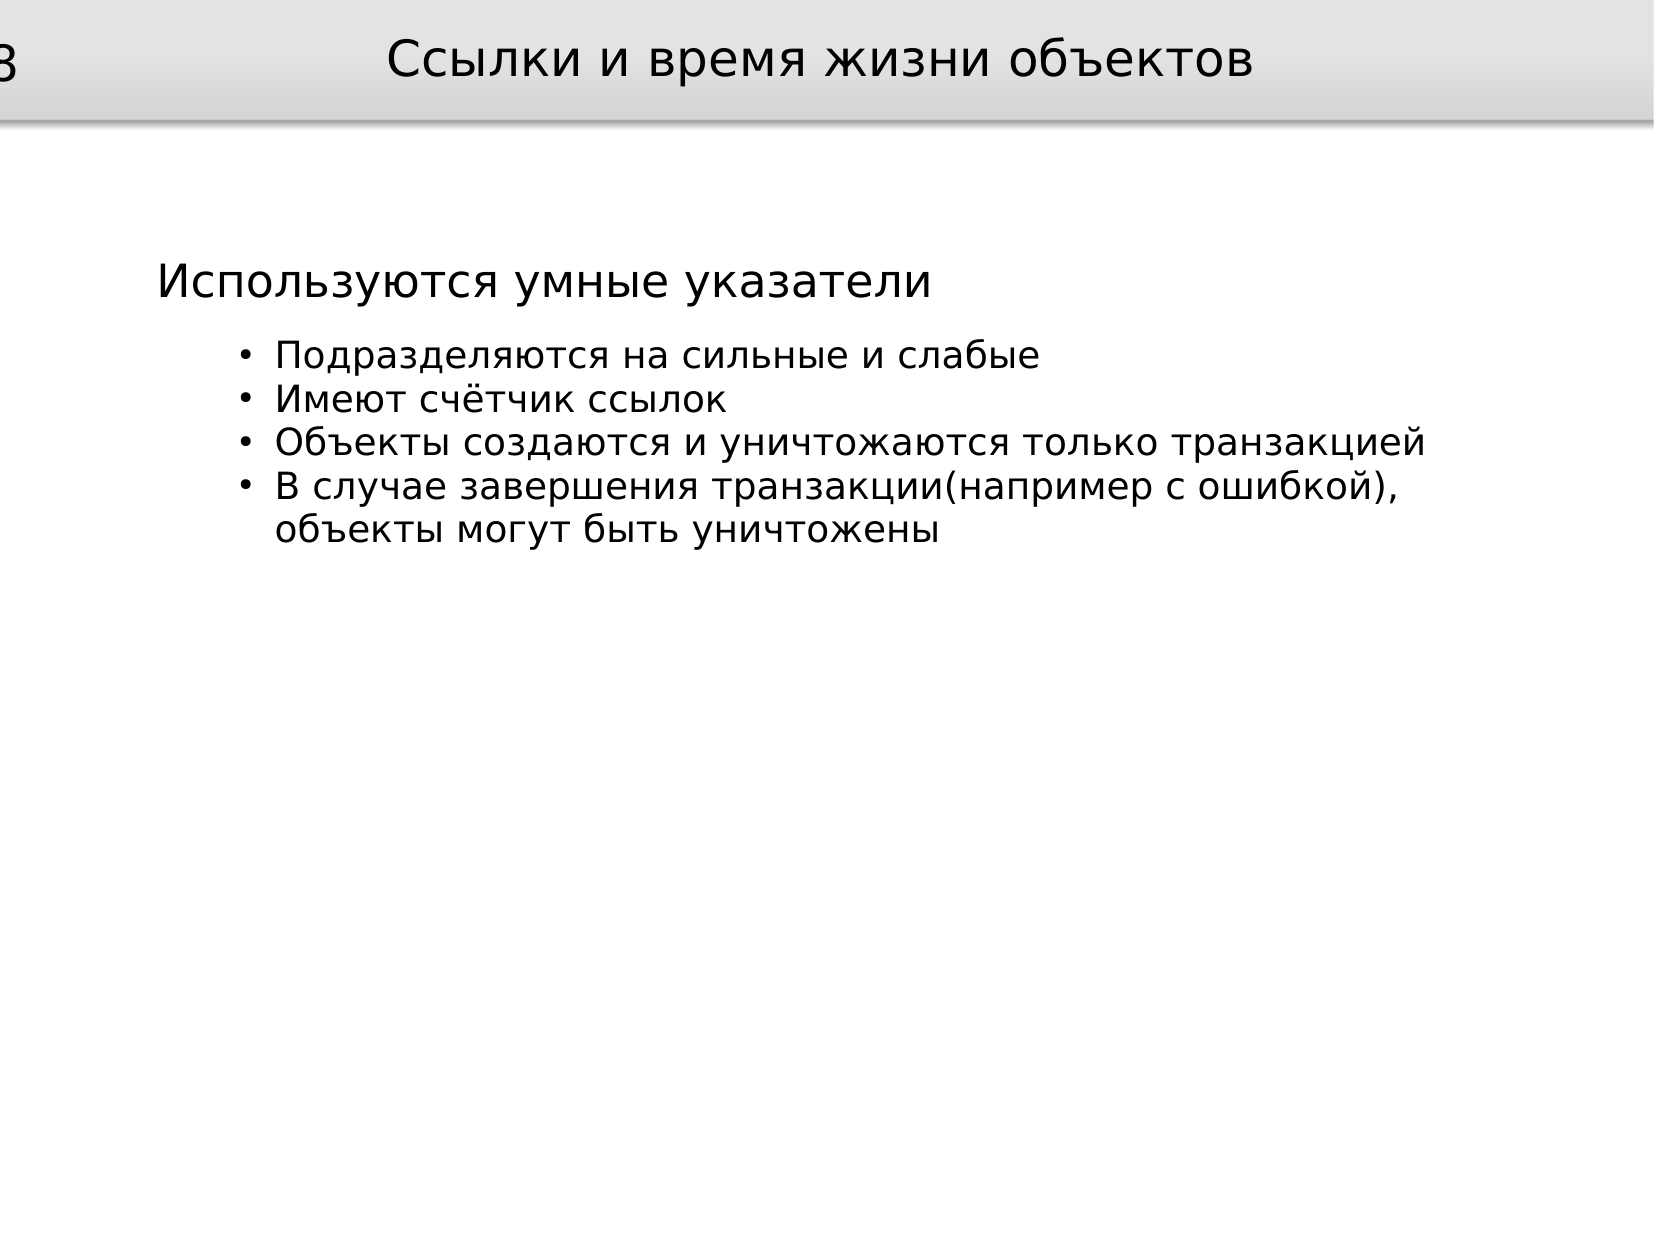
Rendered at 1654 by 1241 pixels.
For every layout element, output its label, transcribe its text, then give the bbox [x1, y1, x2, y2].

text_box Используются умные указатели [106, 248, 1406, 331]
picture [0, 48, 12, 60]
picture [0, 0, 1654, 1241]
text_box Подразделяются на сильные и слабые Имеют счётчик ссылок Объекты создаются и уничтожаются только транзакцией В случае завершения транзакции(например с ошибкой), объекты могут быть уничтожены [224, 326, 1525, 599]
picture [0, 64, 12, 78]
title Ссылки и время жизни объектов [271, 23, 1371, 95]
